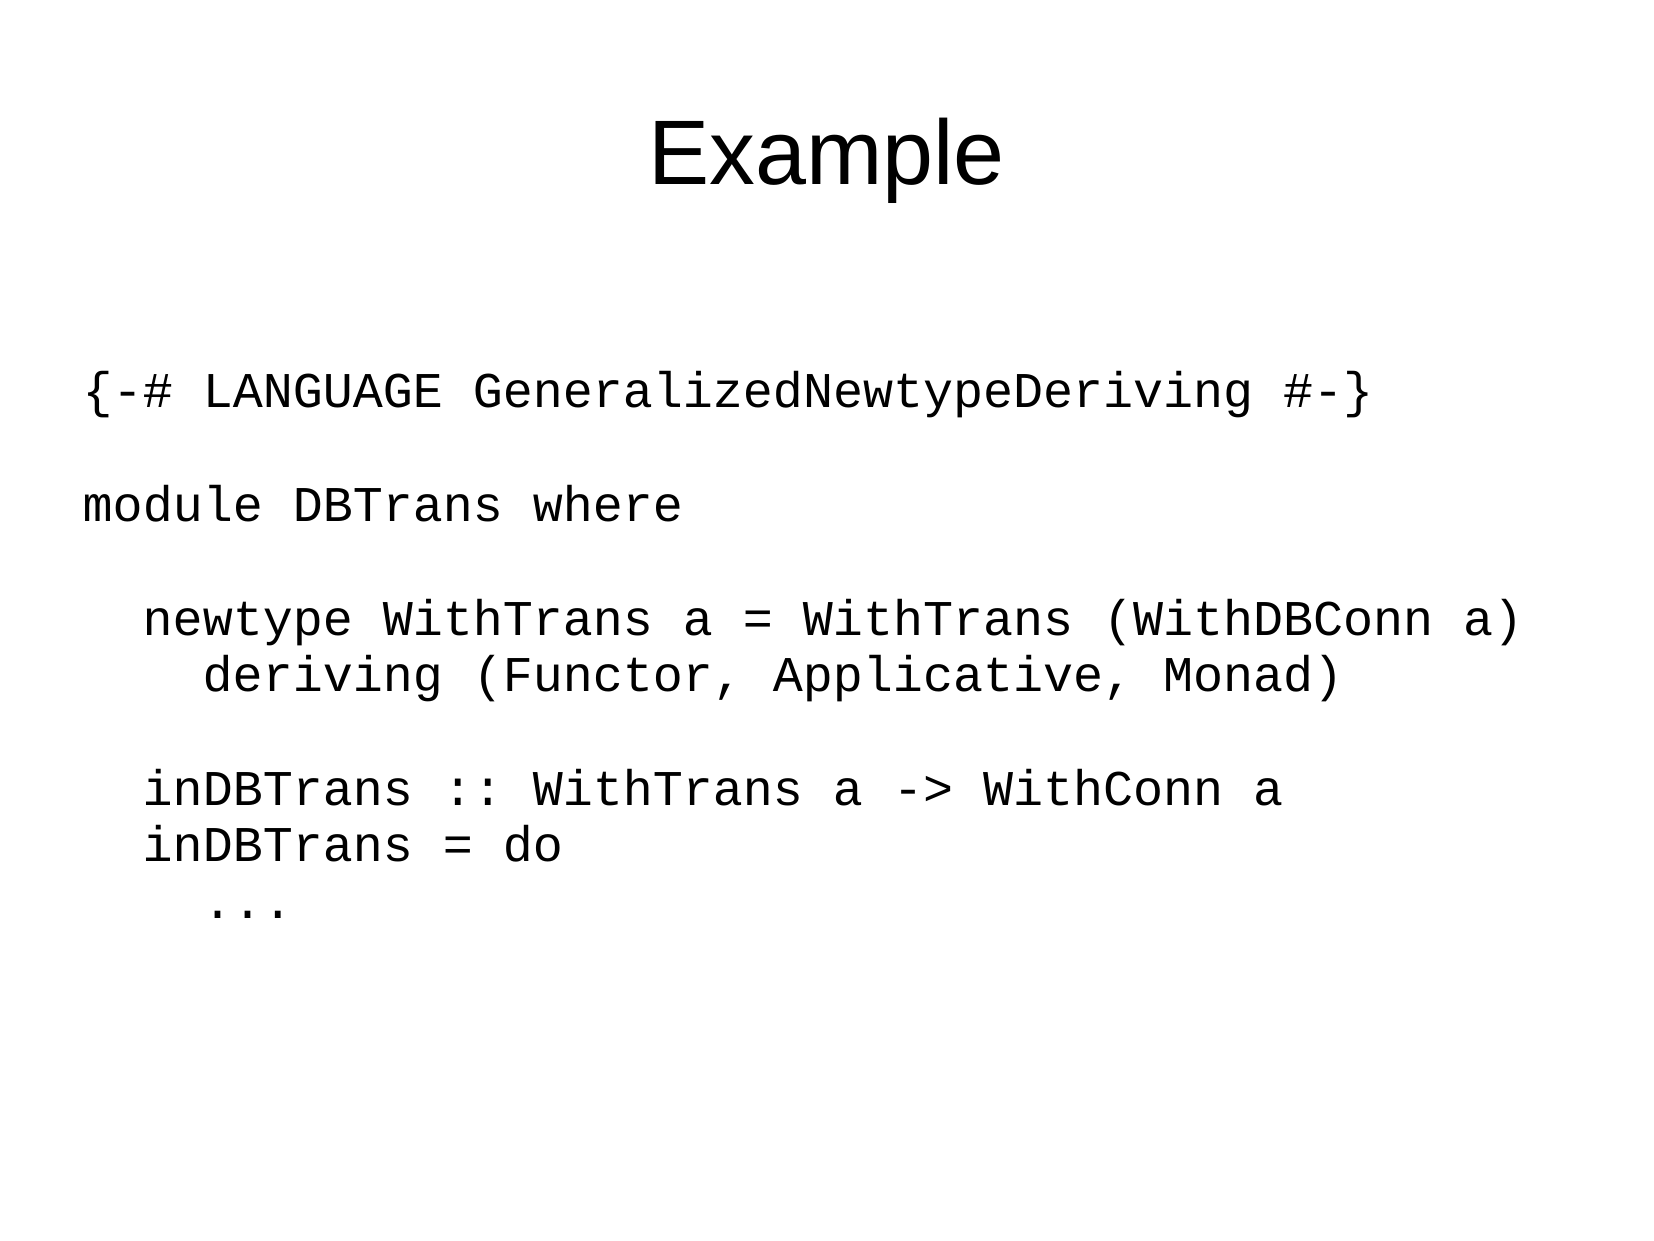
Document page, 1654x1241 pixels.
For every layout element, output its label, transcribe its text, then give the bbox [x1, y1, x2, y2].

subtitle {-# LANGUAGE GeneralizedNewtypeDeriving #-} module DBTrans where newtype WithTrans a = WithTrans (WithDBConn a) deriving (Functor, Applicative, Monad) inDBTrans :: WithTrans a -> WithConn a inDBTrans = do ... [82, 290, 1571, 1010]
title Example [82, 49, 1571, 257]
